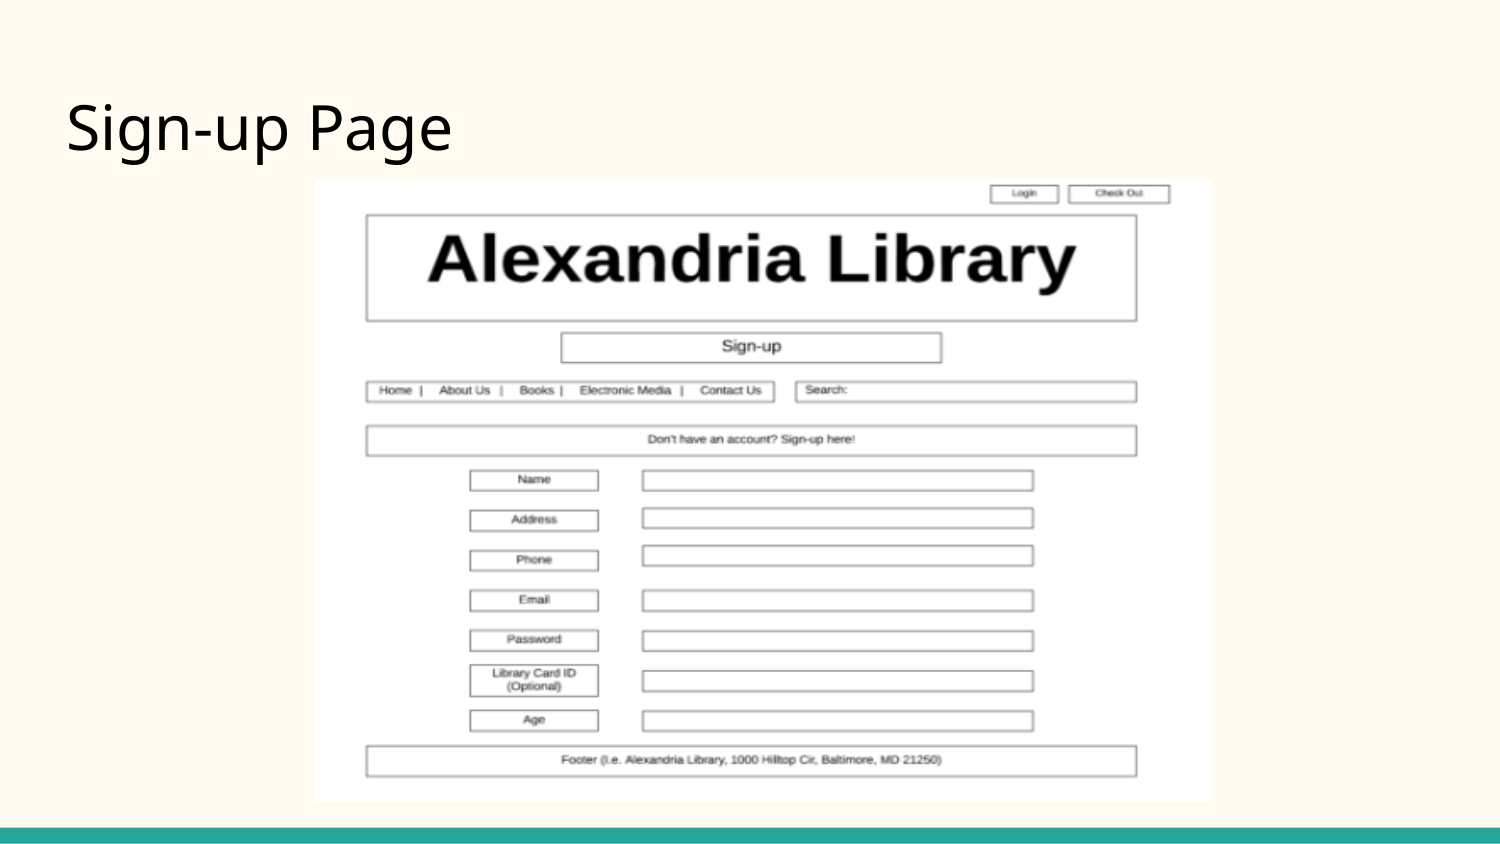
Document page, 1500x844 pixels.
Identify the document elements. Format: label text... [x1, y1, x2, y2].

title Sign-up Page [51, 72, 1449, 174]
picture [315, 179, 1212, 802]
